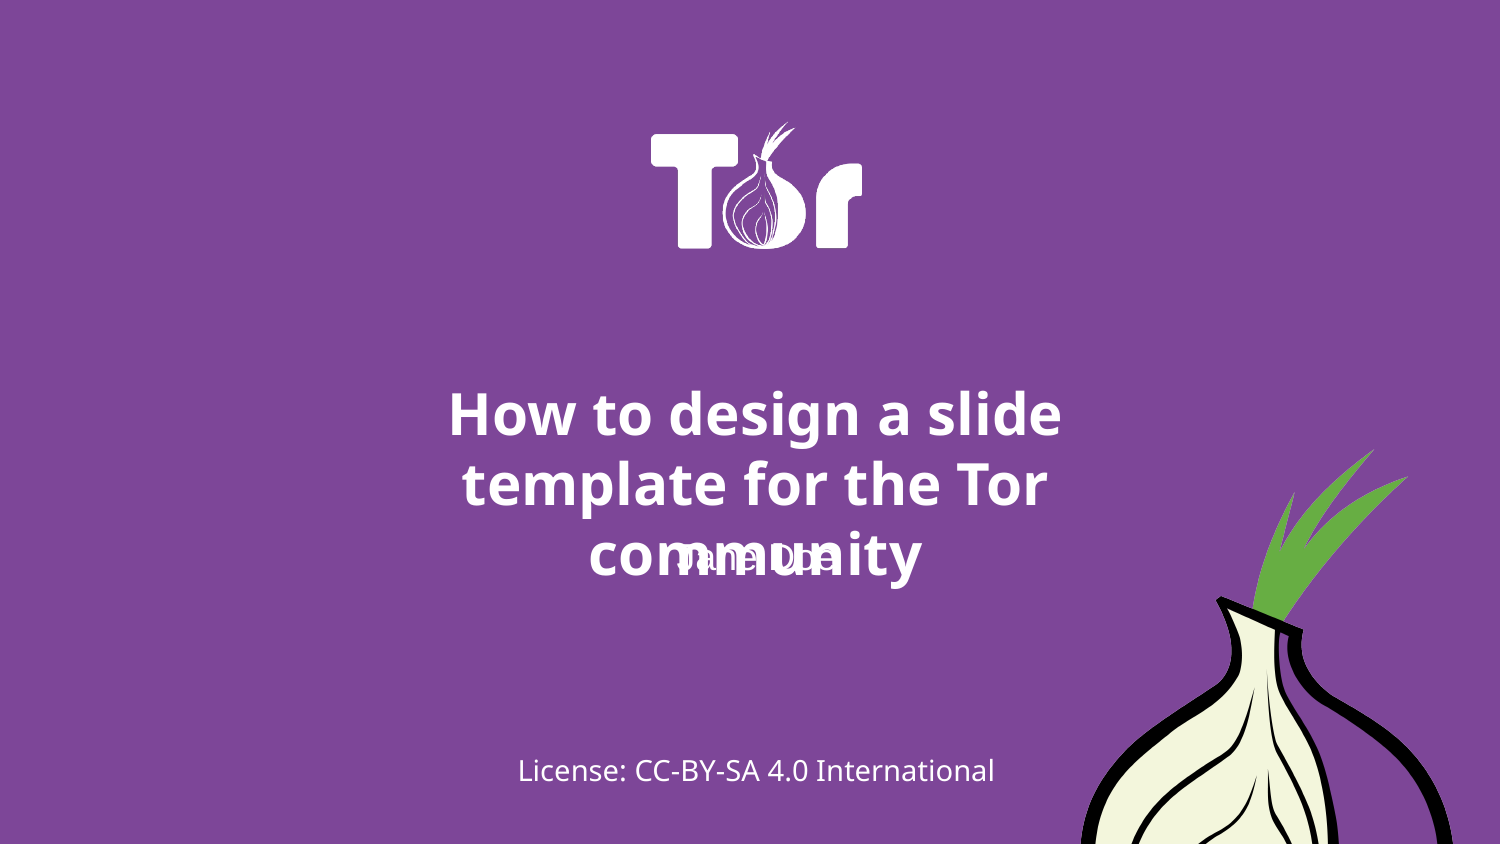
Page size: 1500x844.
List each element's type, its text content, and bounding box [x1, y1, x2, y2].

picture [651, 121, 862, 250]
text_box How to design a slide template for the Tor community [324, 369, 1187, 595]
text_box License: CC-BY-SA 4.0 International [487, 744, 1026, 795]
text_box Jane Doe [431, 525, 1080, 586]
picture [1080, 449, 1454, 844]
